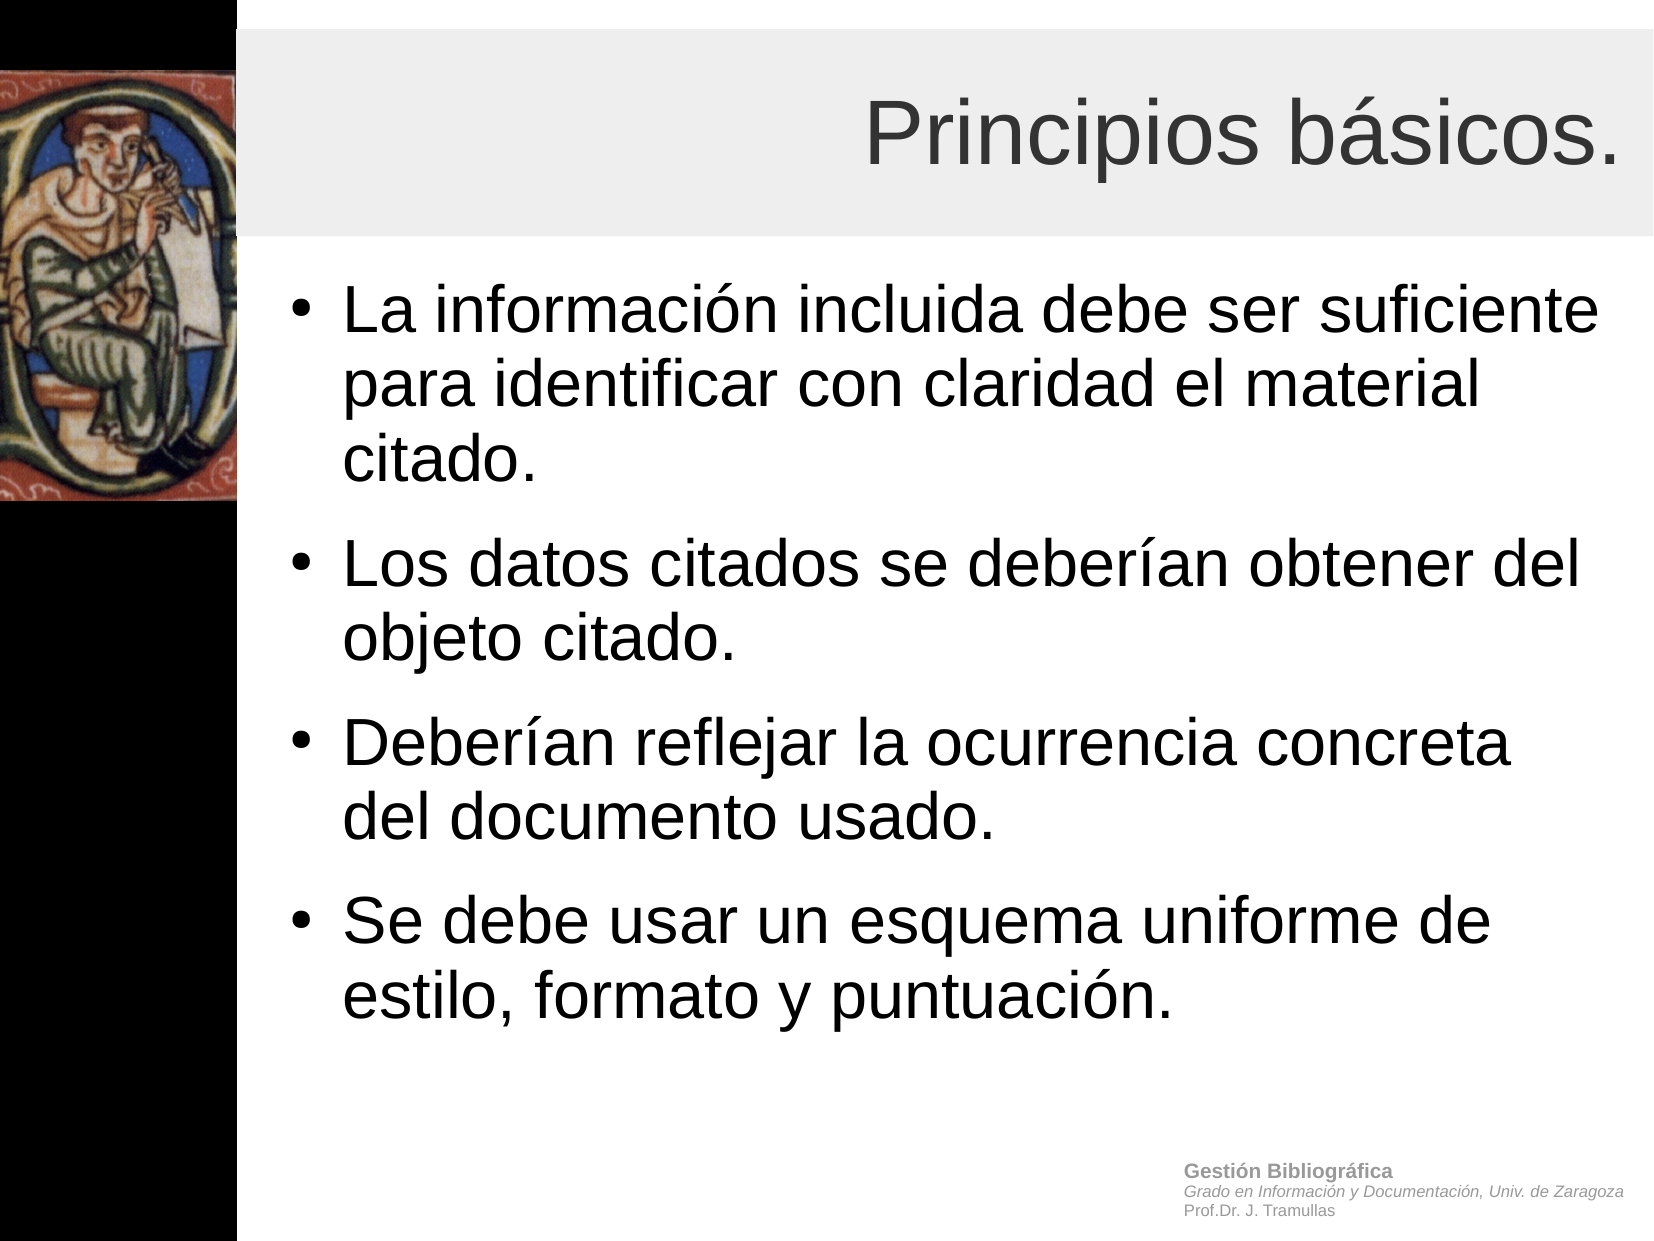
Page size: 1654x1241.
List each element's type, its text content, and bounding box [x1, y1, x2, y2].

picture [0, 70, 237, 501]
title Principios básicos. [236, 29, 1654, 237]
list La información incluida debe ser suficiente para identificar con claridad el material citado. Los datos citados se deberían obtener del objeto citado. Deberían reflejar la ocurrencia concreta del documento usado. Se debe usar un esquema uniforme de estilo, formato y puntuación. [271, 271, 1619, 1134]
